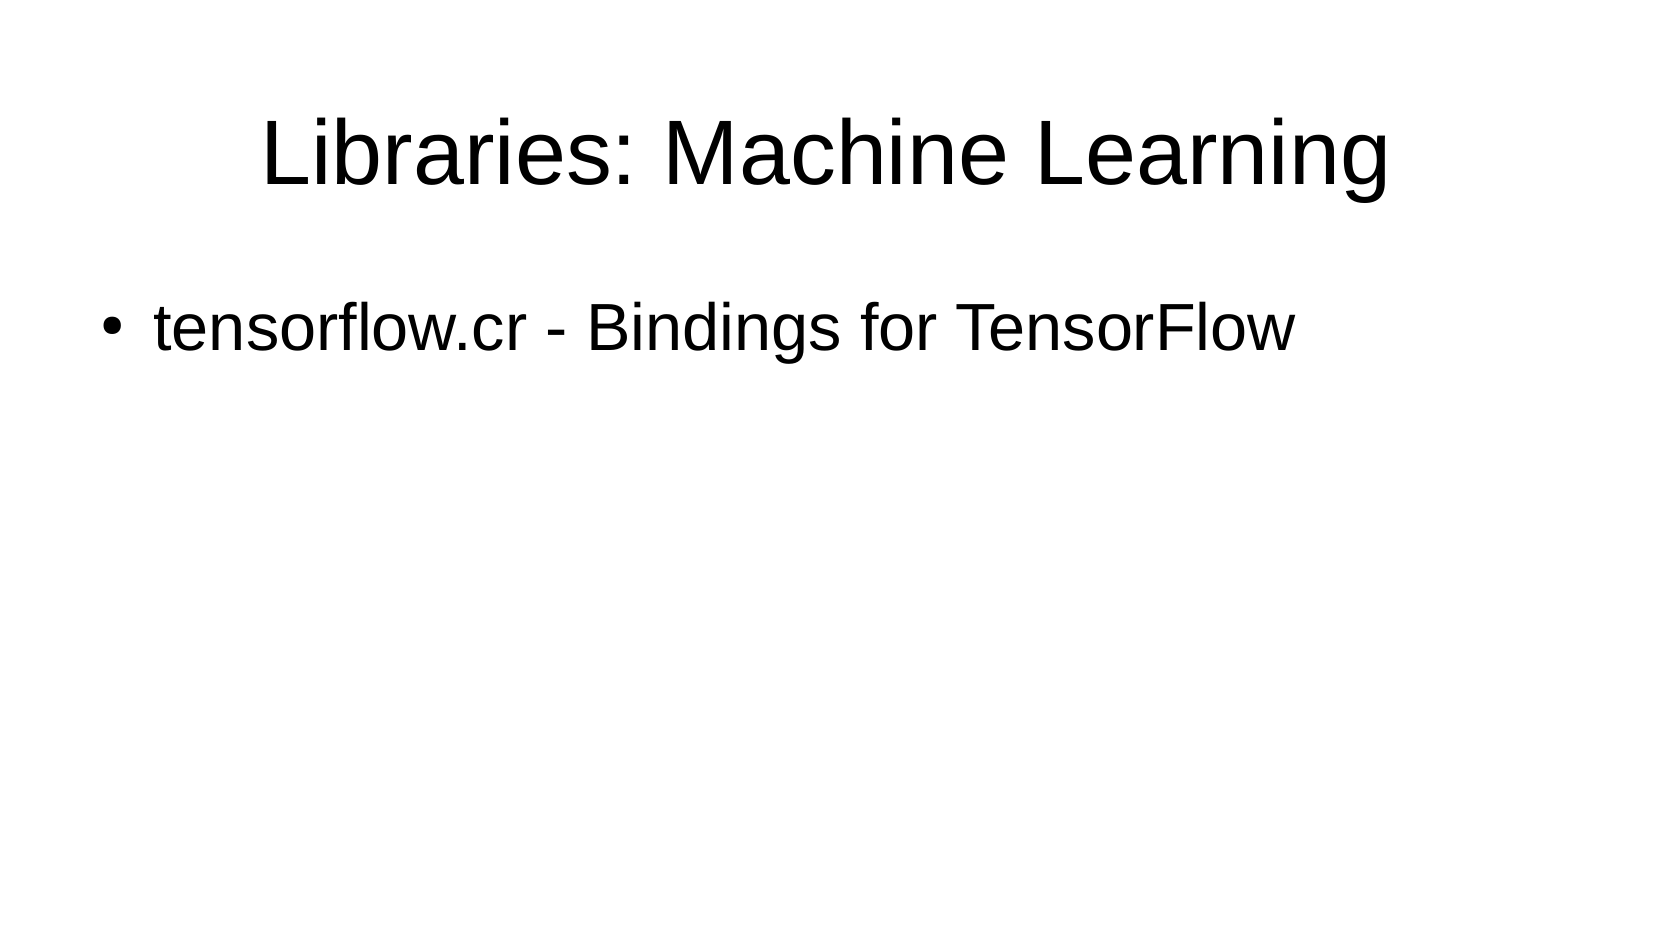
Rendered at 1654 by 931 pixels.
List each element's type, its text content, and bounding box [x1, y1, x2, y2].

title Libraries: Machine Learning [82, 49, 1571, 257]
list tensorflow.cr - Bindings for TensorFlow [82, 290, 1571, 856]
